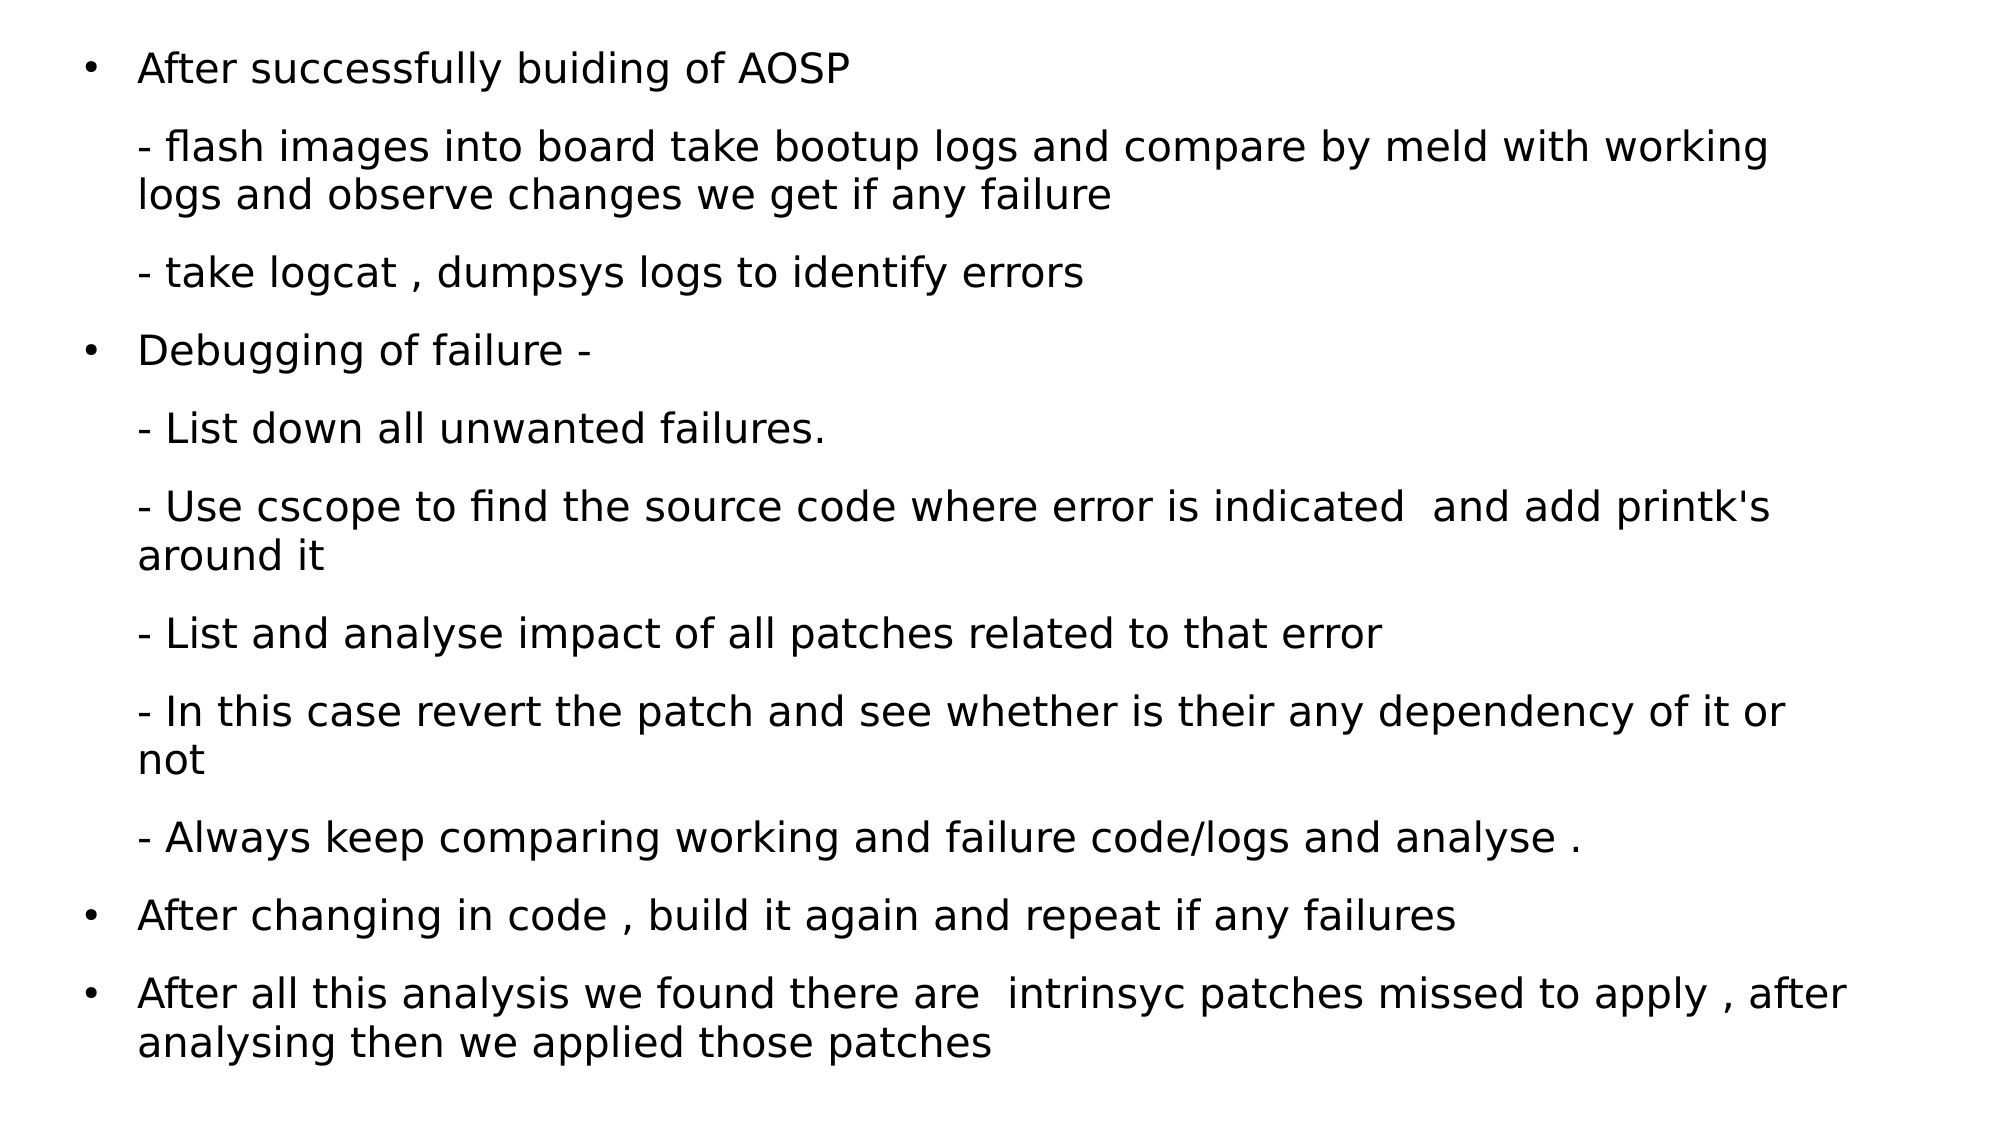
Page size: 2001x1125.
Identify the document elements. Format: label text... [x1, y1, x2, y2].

list After successfully buiding of AOSP - flash images into board take bootup logs and compare by meld with working logs and observe changes we get if any failure - take logcat , dumpsys logs to identify errors Debugging of failure - - List down all unwanted failures. - Use cscope to find the source code where error is indicated and add printk's around it - List and analyse impact of all patches related to that error - In this case revert the patch and see whether is their any dependency of it or not - Always keep comparing working and failure code/logs and analyse . After changing in code , build it again and repeat if any failures After all this analysis we found there are intrinsyc patches missed to apply , after analysing then we applied those patches [66, 44, 1867, 1125]
